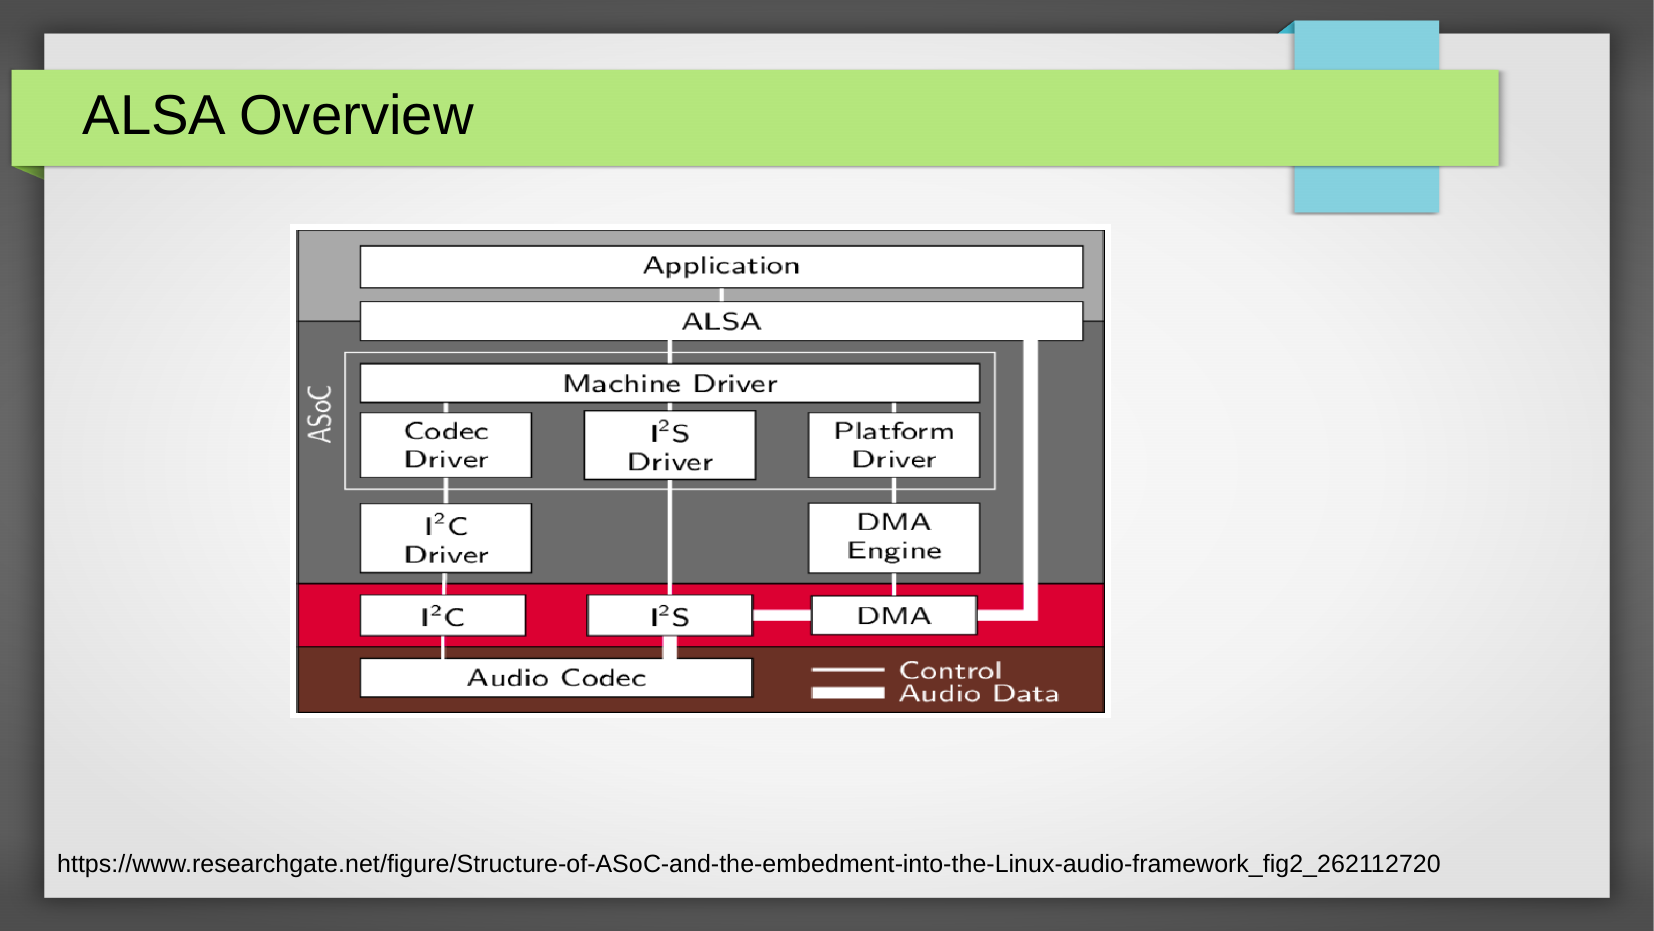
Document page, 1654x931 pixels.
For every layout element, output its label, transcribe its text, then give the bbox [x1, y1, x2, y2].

picture [0, 0, 1654, 931]
title ALSA Overview [82, 70, 1264, 160]
text_box https://www.researchgate.net/figure/Structure-of-ASoC-and-the-embedment-into-the-Linux-audio-framework_fig2_262112720 [42, 842, 1546, 888]
